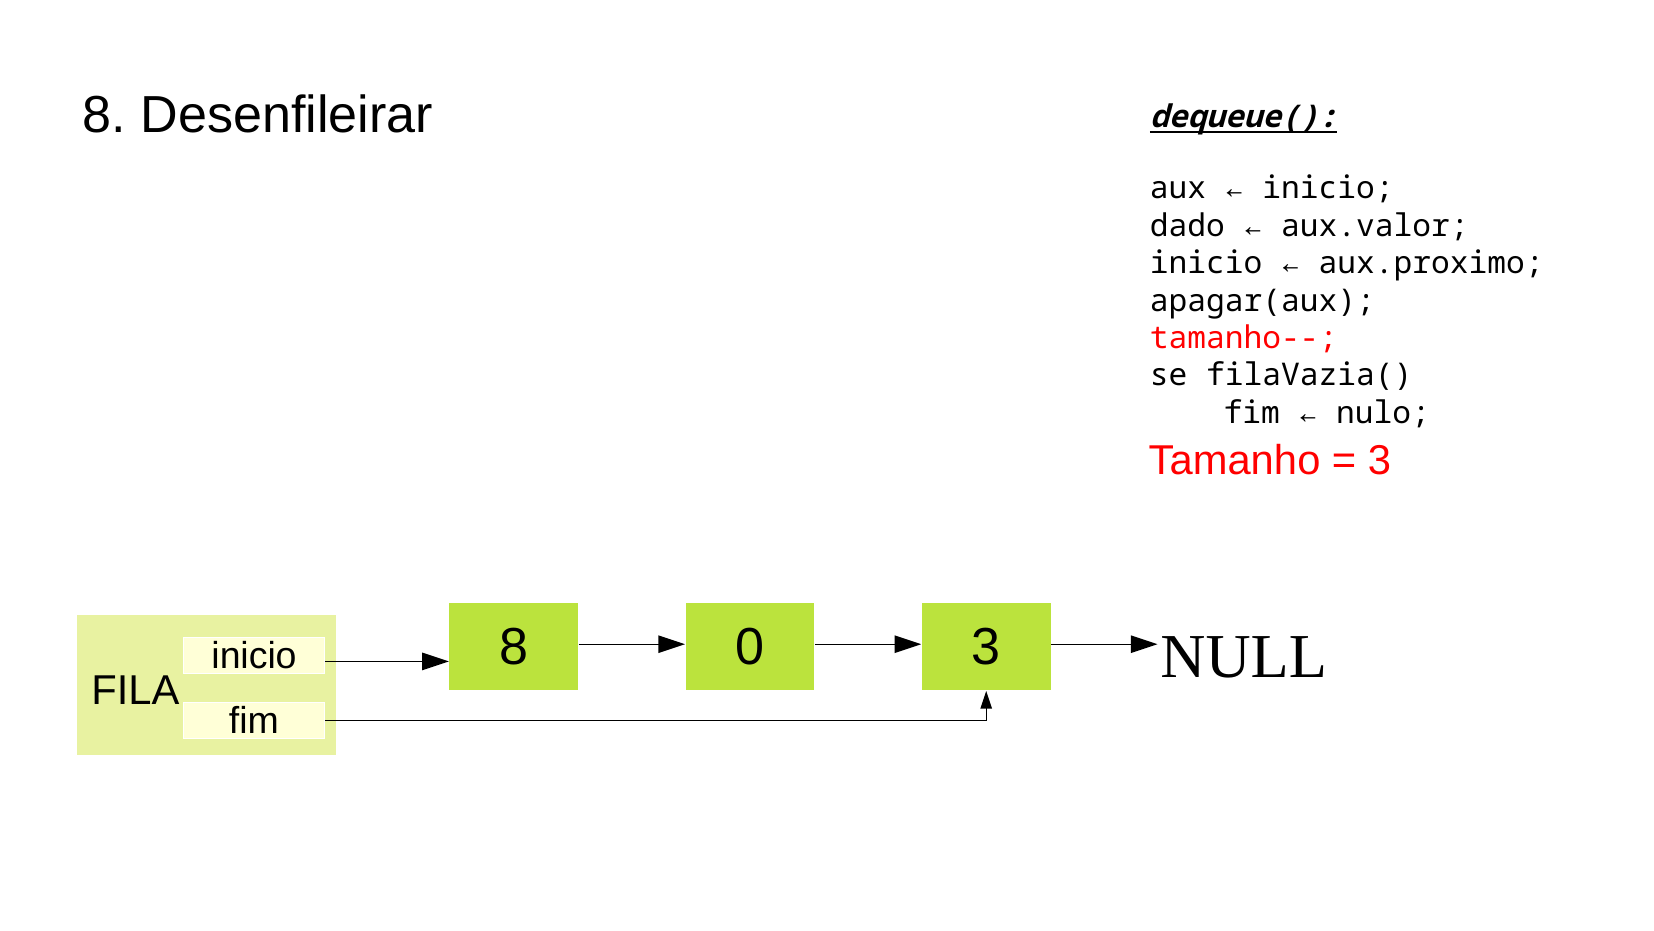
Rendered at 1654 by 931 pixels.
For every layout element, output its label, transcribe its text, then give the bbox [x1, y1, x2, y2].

text_box inicio [183, 637, 325, 674]
text_box fim [183, 702, 325, 739]
text_box 0 [685, 602, 815, 691]
title 8. Desenfileirar [82, 37, 1571, 193]
text_box FILA [76, 659, 195, 721]
text_box Tamanho = 3 [1133, 429, 1418, 491]
text_box 3 [921, 602, 1052, 691]
text_box NULL [1145, 614, 1347, 692]
text_box 8 [448, 602, 579, 691]
text_box [76, 614, 337, 661]
text_box [195, 662, 337, 720]
text_box dequeue(): aux ← inicio; dado ← aux.valor; inicio ← aux.proximo; apagar(aux); tamanho--; se filaVazia() fim ← nulo; [1135, 89, 1654, 437]
text_box [76, 721, 337, 756]
